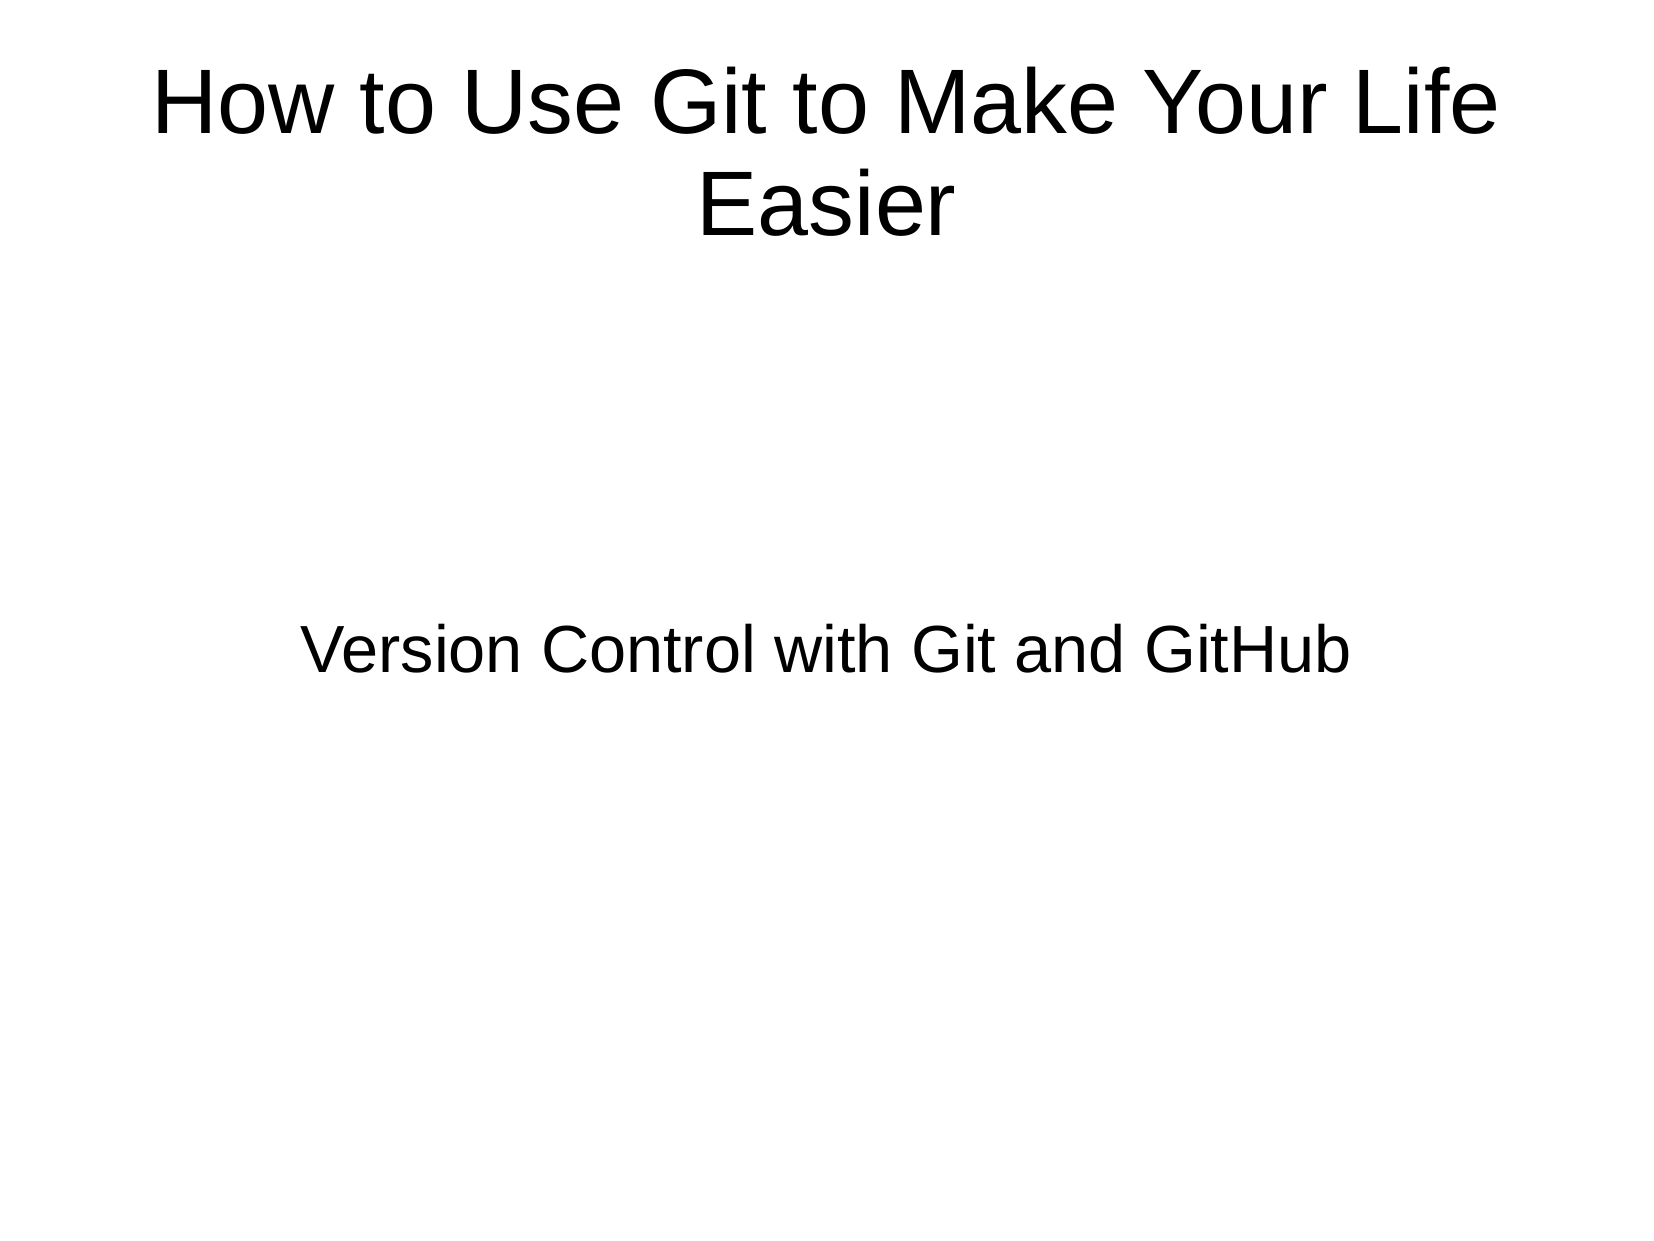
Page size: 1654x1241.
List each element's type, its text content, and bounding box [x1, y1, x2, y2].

title How to Use Git to Make Your Life Easier [82, 49, 1571, 257]
subtitle Version Control with Git and GitHub [82, 290, 1571, 1010]
